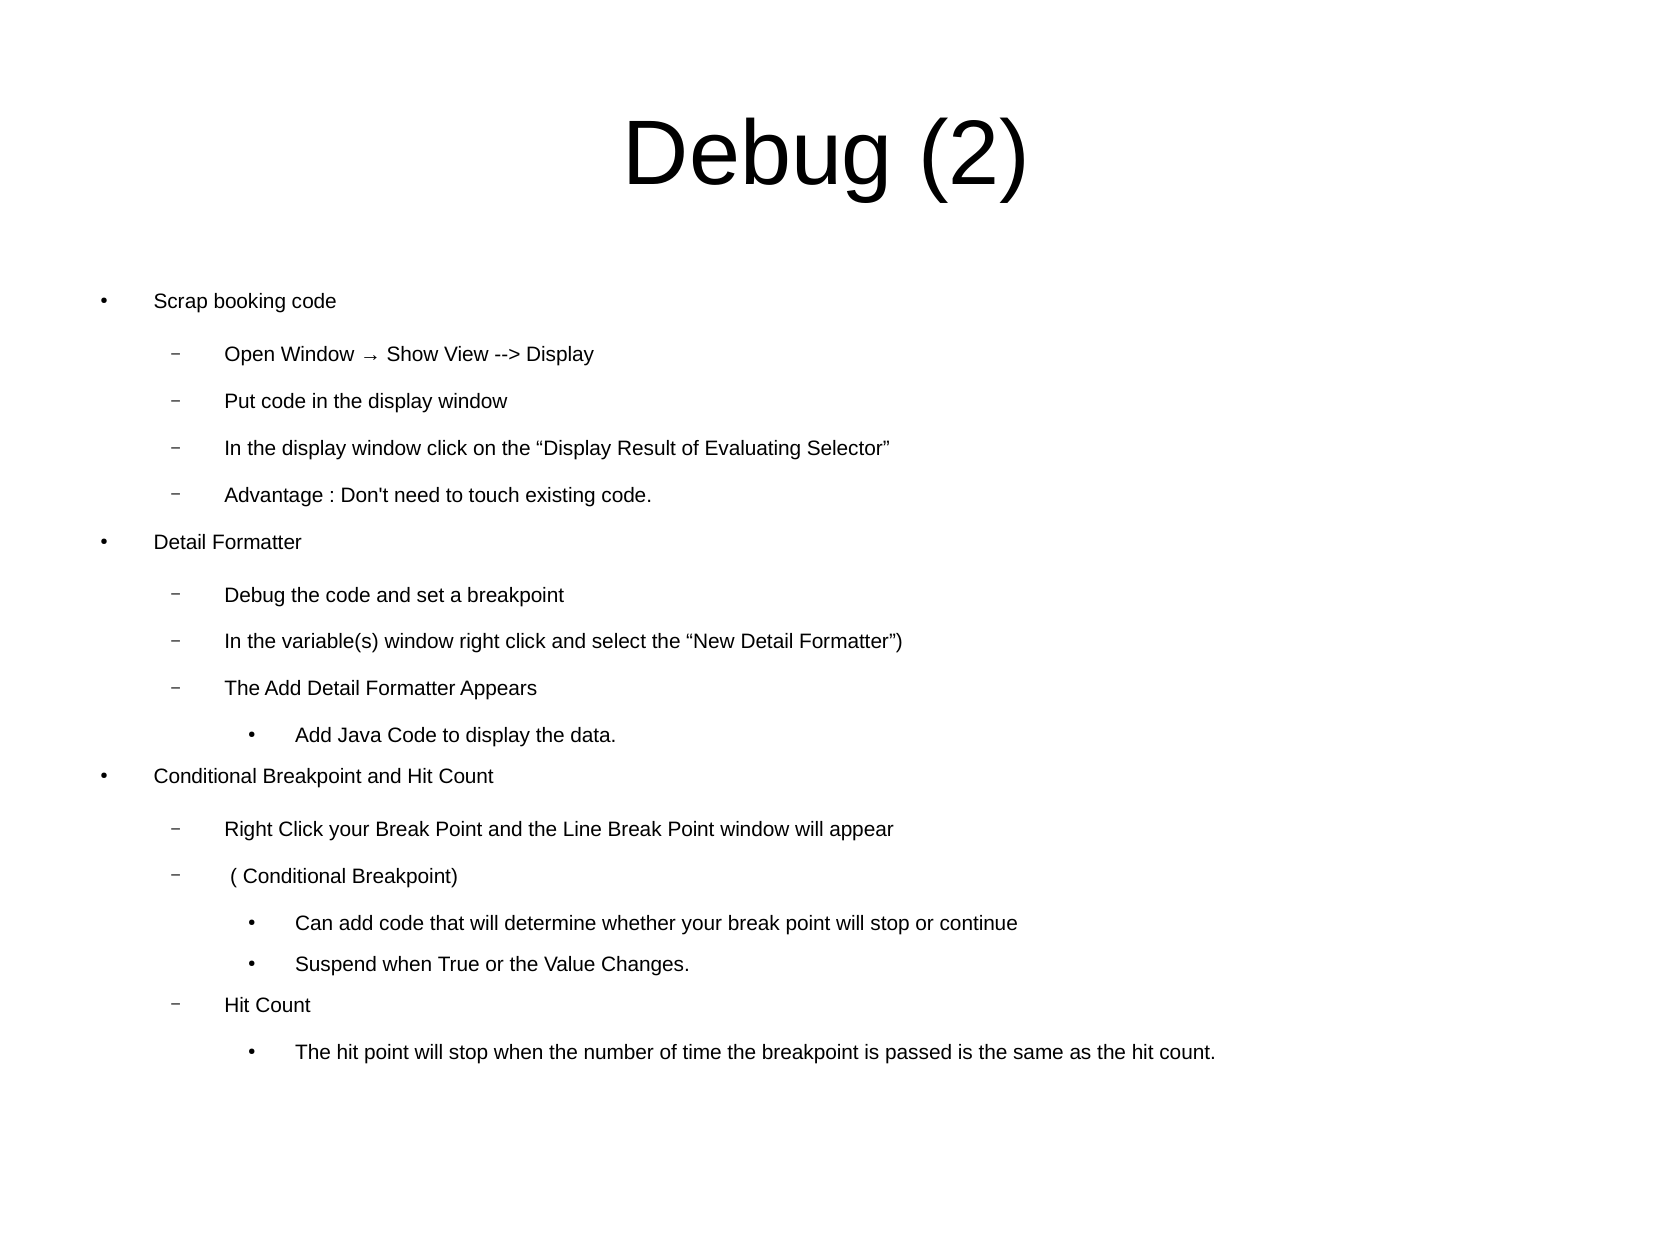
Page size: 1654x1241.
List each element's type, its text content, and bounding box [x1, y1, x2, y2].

list Scrap booking code Open Window → Show View --> Display Put code in the display window In the display window click on the “Display Result of Evaluating Selector” Advantage : Don't need to touch existing code. Detail Formatter Debug the code and set a breakpoint In the variable(s) window right click and select the “New Detail Formatter”) The Add Detail Formatter Appears Add Java Code to display the data. Conditional Breakpoint and Hit Count Right Click your Break Point and the Line Break Point window will appear ( Conditional Breakpoint) Can add code that will determine whether your break point will stop or continue Suspend when True or the Value Changes. Hit Count The hit point will stop when the number of time the breakpoint is passed is the same as the hit count. [82, 290, 1571, 1216]
title Debug (2) [82, 49, 1571, 257]
